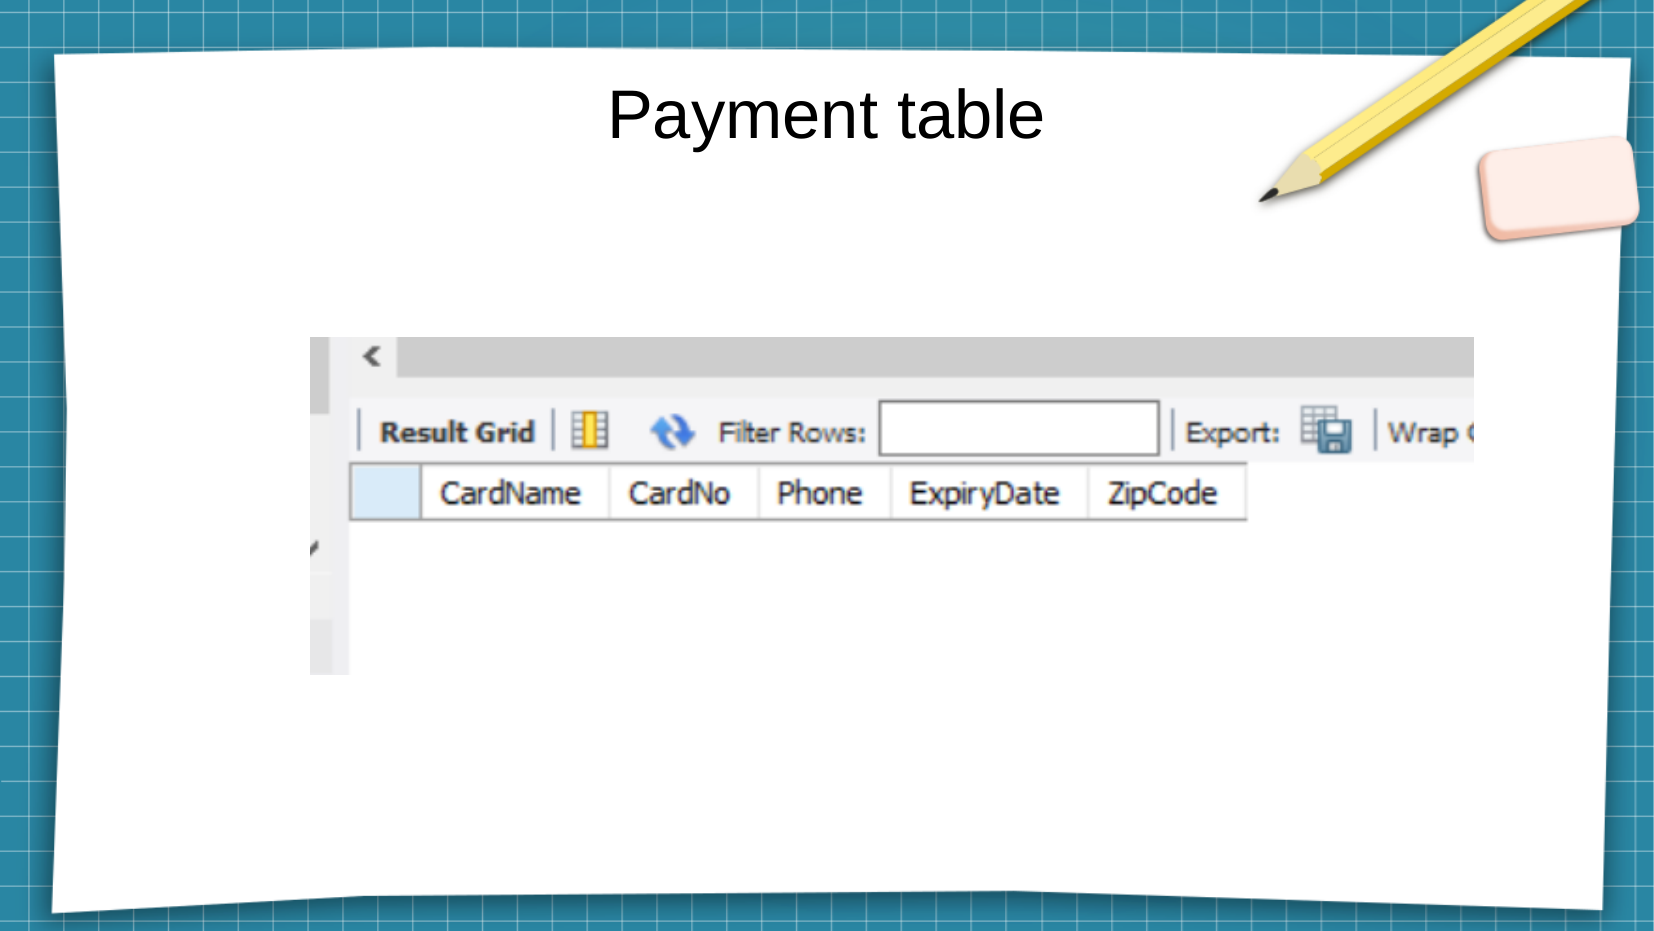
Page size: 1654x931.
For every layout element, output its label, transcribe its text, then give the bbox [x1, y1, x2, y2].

picture [0, 0, 1654, 931]
title Payment table [82, 37, 1571, 193]
